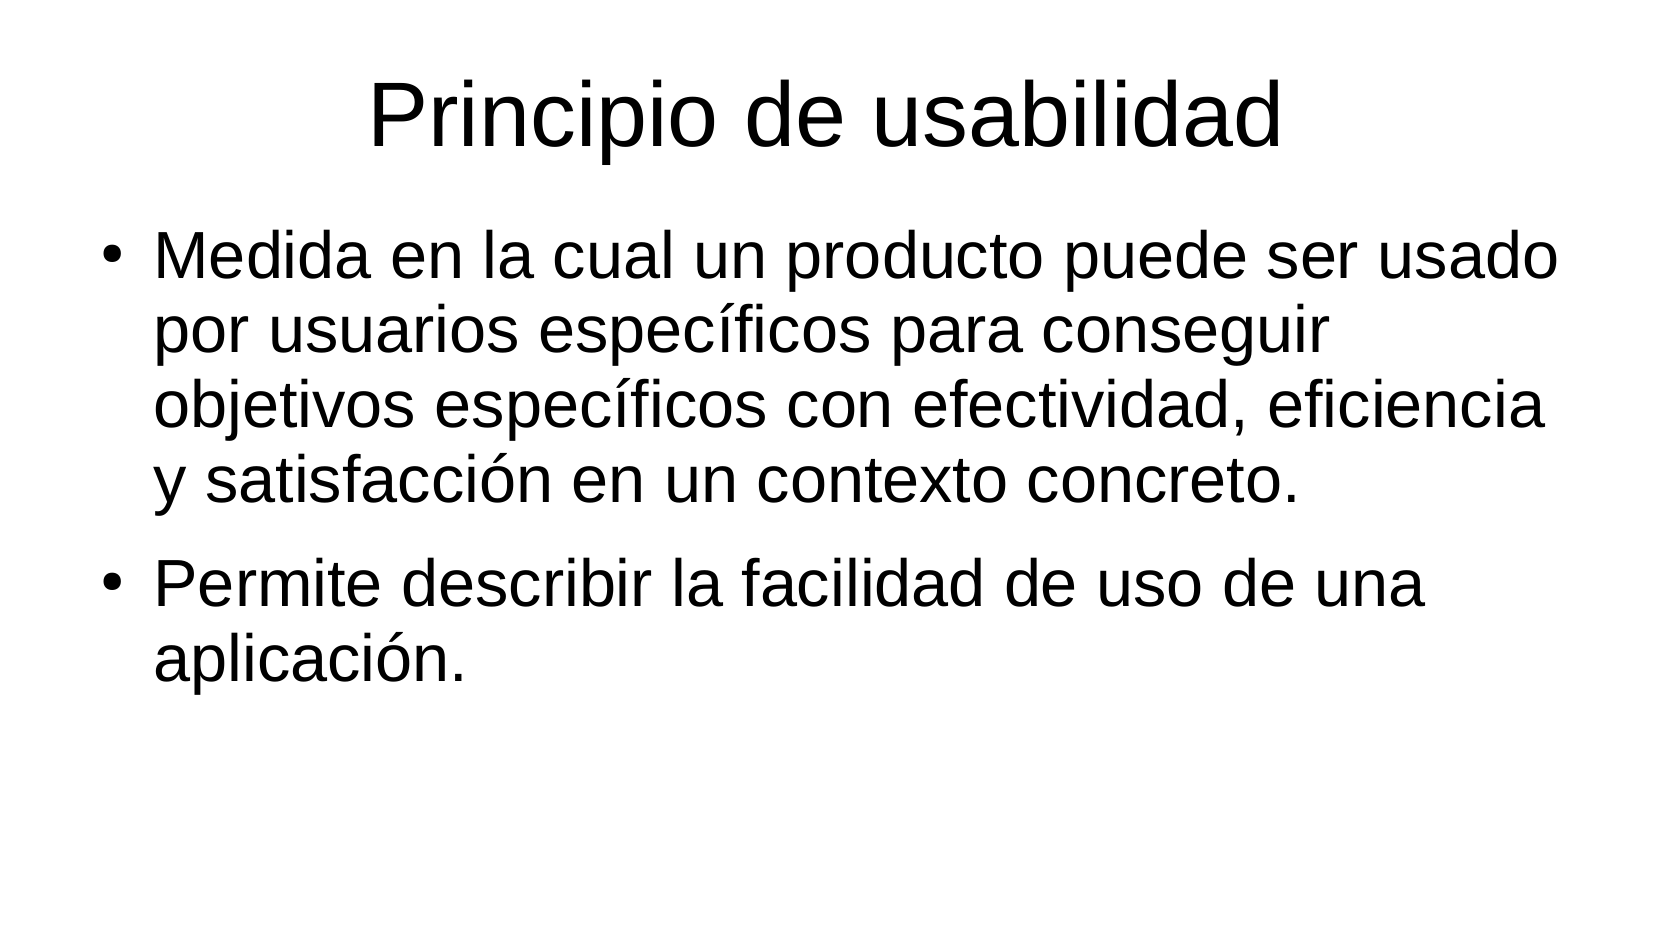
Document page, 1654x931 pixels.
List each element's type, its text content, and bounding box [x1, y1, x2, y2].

list Medida en la cual un producto puede ser usado por usuarios específicos para conseguir objetivos específicos con efectividad, eficiencia y satisfacción en un contexto concreto. Permite describir la facilidad de uso de una aplicación. [82, 217, 1571, 758]
title Principio de usabilidad [82, 37, 1571, 193]
